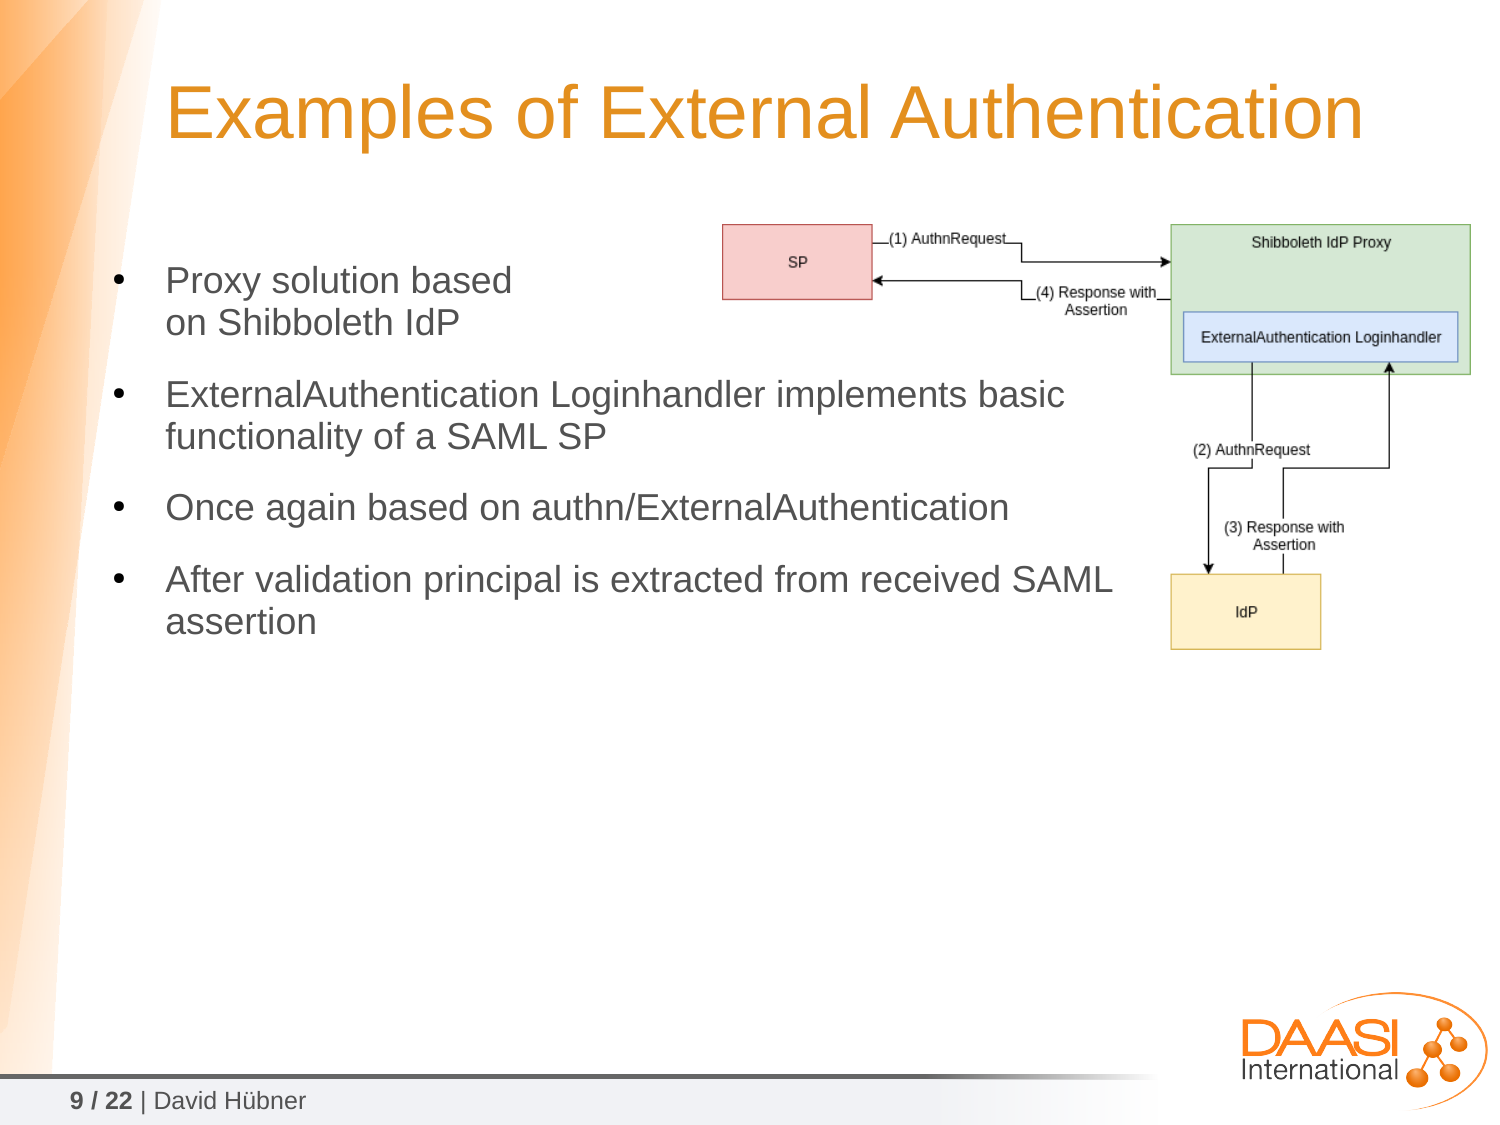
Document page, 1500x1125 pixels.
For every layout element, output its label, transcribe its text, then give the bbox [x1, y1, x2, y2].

picture [722, 224, 1471, 650]
list Proxy solution based on Shibboleth IdP ExternalAuthentication Loginhandler implements basic functionality of a SAML SP Once again based on authn/ExternalAuthentication After validation principal is extracted from received SAML assertion [94, 259, 1158, 913]
picture [1240, 992, 1500, 1111]
title Examples of External Authentication [91, 48, 1441, 178]
